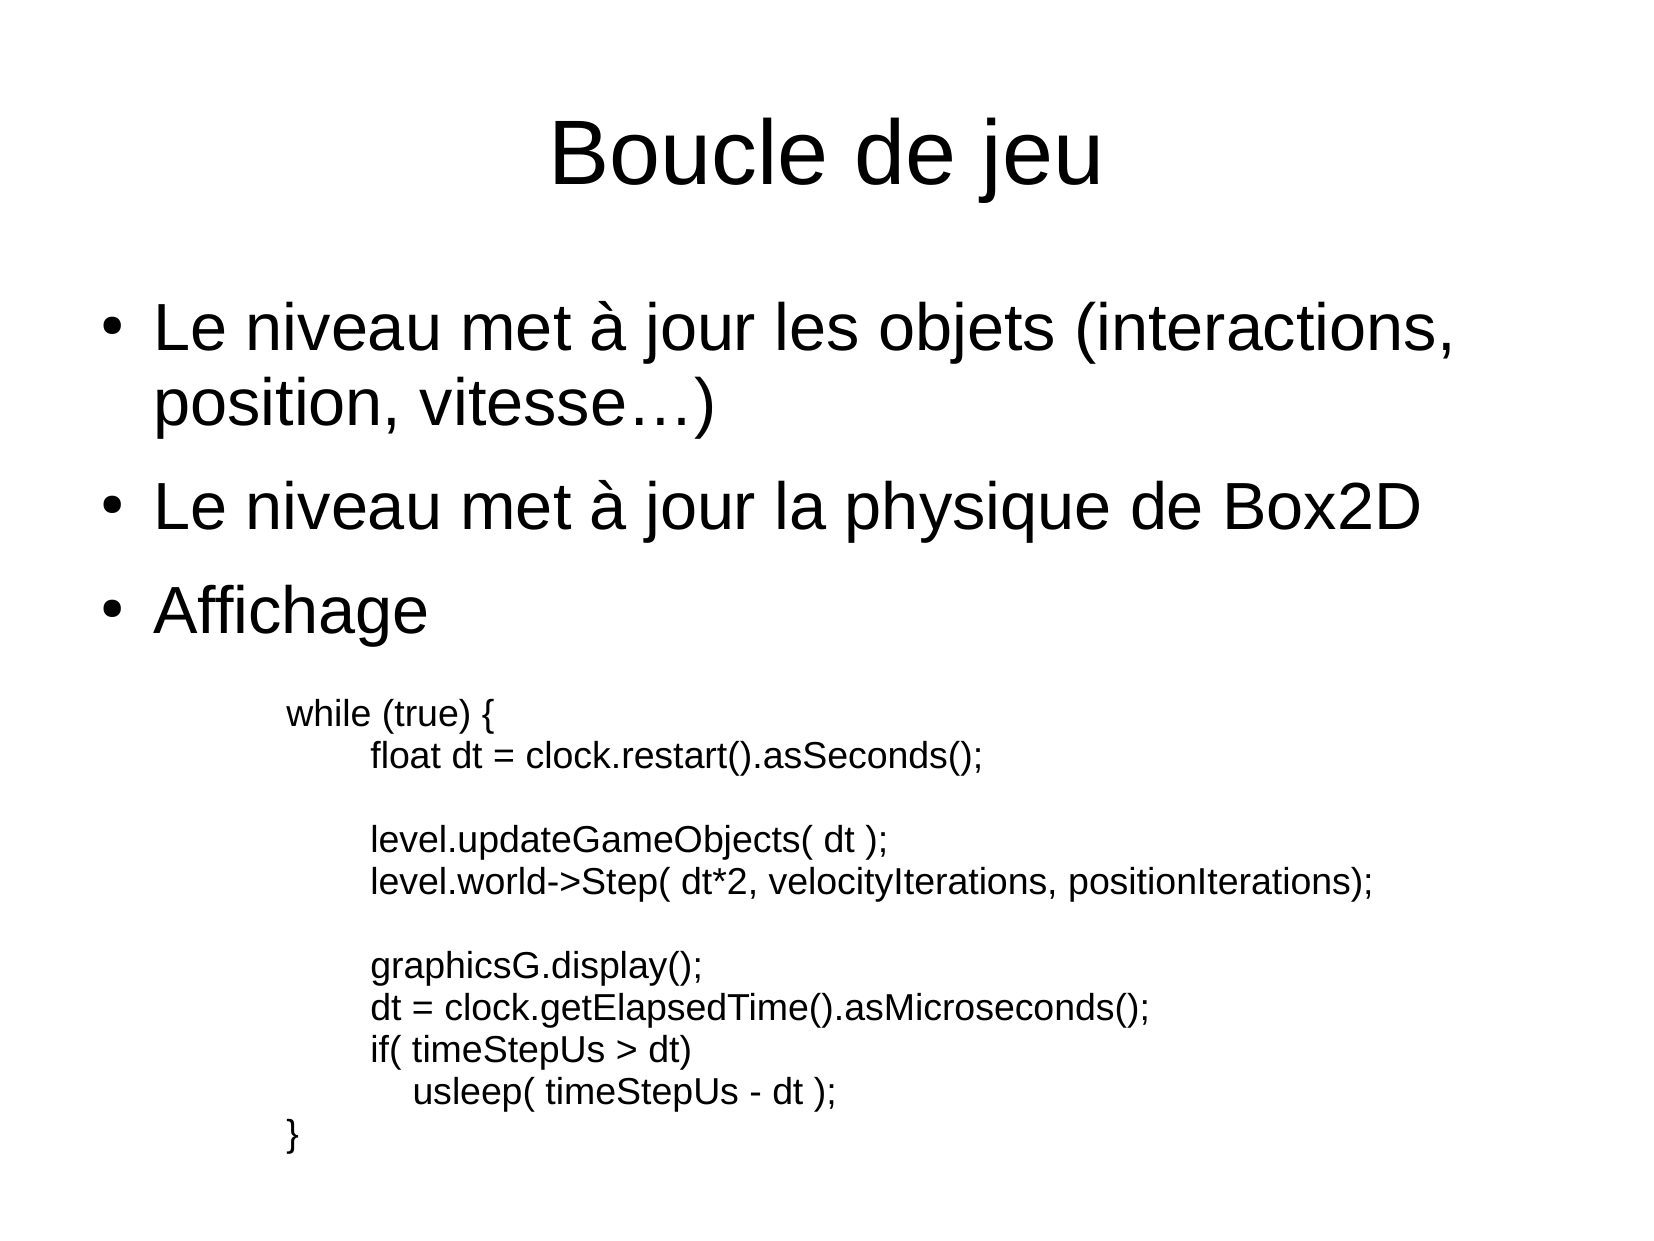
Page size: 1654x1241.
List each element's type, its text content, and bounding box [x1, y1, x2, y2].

title Boucle de jeu [82, 49, 1571, 257]
text_box while (true) { float dt = clock.restart().asSeconds(); level.updateGameObjects( dt ); level.world->Step( dt*2, velocityIterations, positionIterations); graphicsG.display(); dt = clock.getElapsedTime().asMicroseconds(); if( timeStepUs > dt) usleep( timeStepUs - dt ); } [271, 685, 1390, 1162]
list Le niveau met à jour les objets (interactions, position, vitesse…) Le niveau met à jour la physique de Box2D Affichage [82, 290, 1571, 1010]
